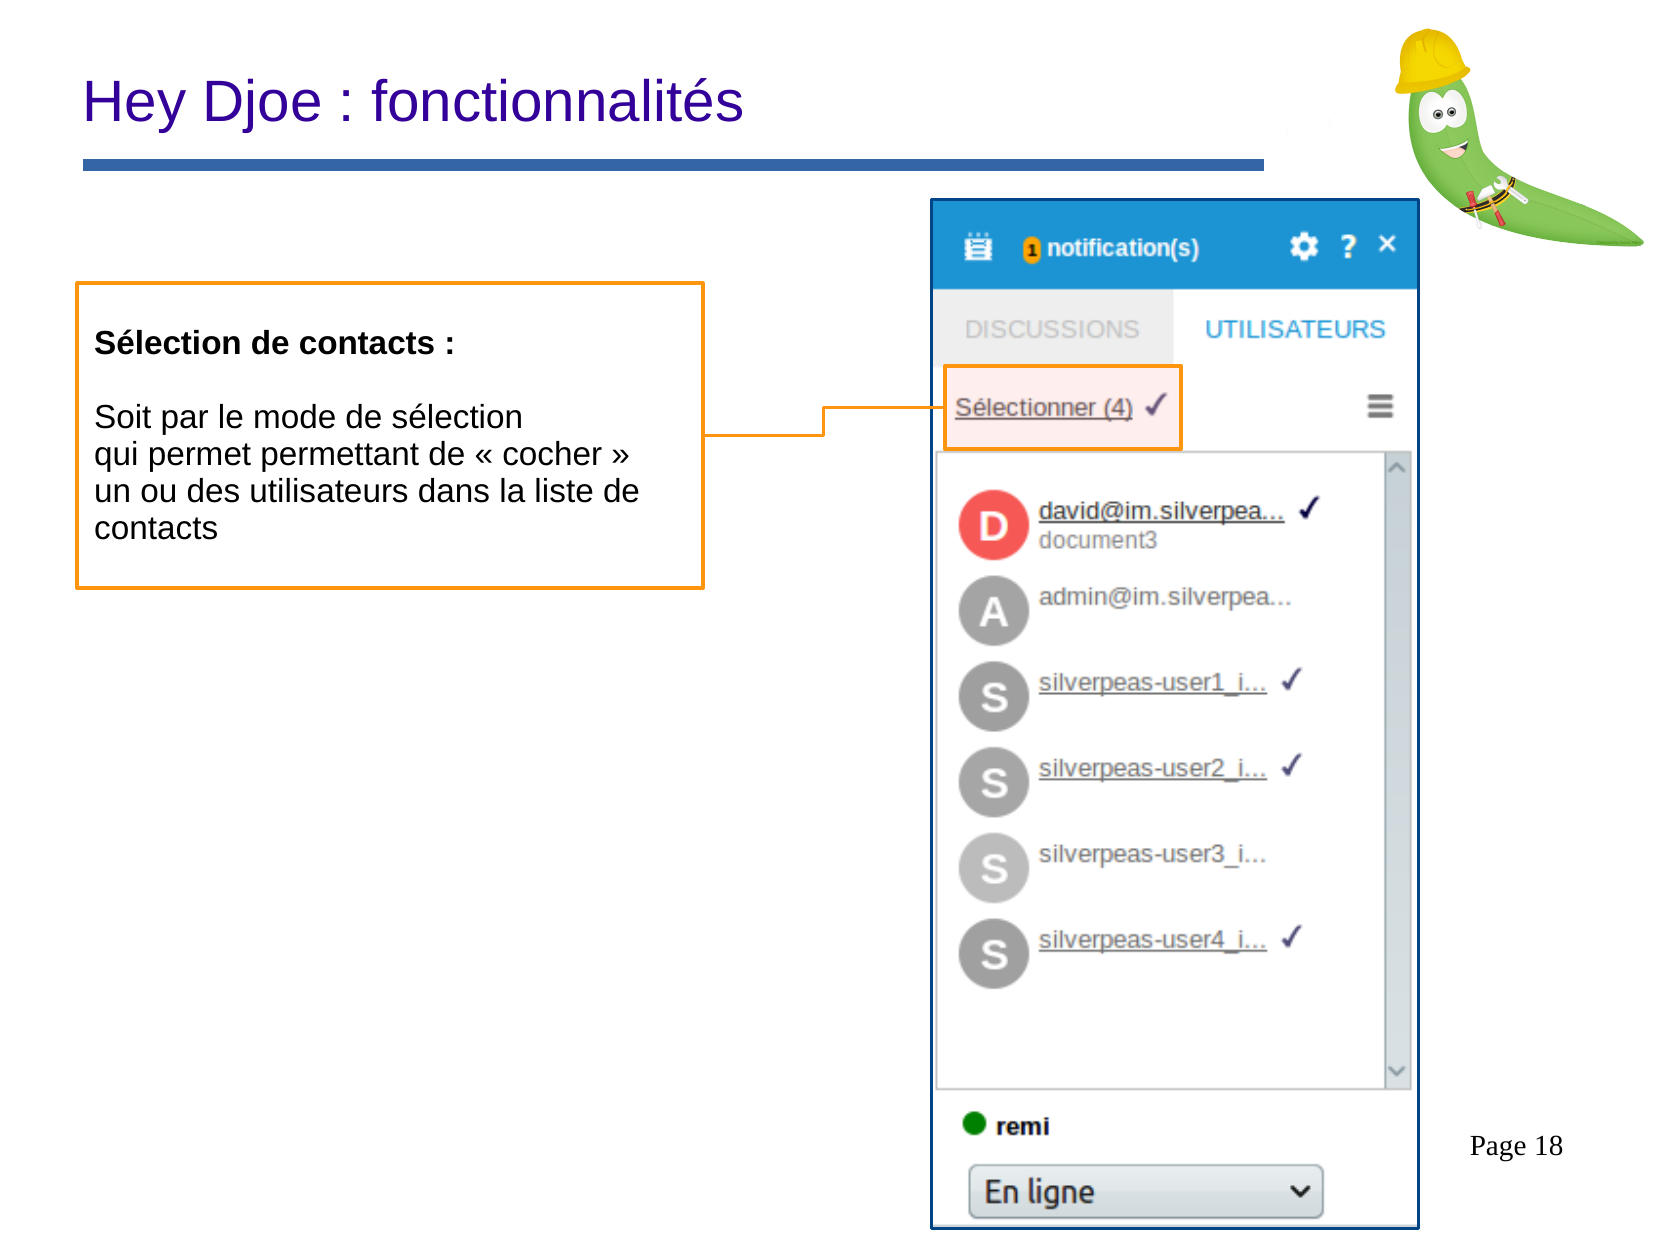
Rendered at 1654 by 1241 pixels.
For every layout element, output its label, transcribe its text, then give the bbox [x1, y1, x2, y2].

title Hey Djoe : fonctionnalités [82, 49, 1264, 154]
text_box [944, 366, 1182, 449]
picture [1286, 23, 1647, 248]
text_box Sélection de contacts : Soit par le mode de sélection qui permet permettant de « cocher » un ou des utilisateurs dans la liste de contacts [77, 283, 703, 589]
picture [932, 200, 1418, 1227]
